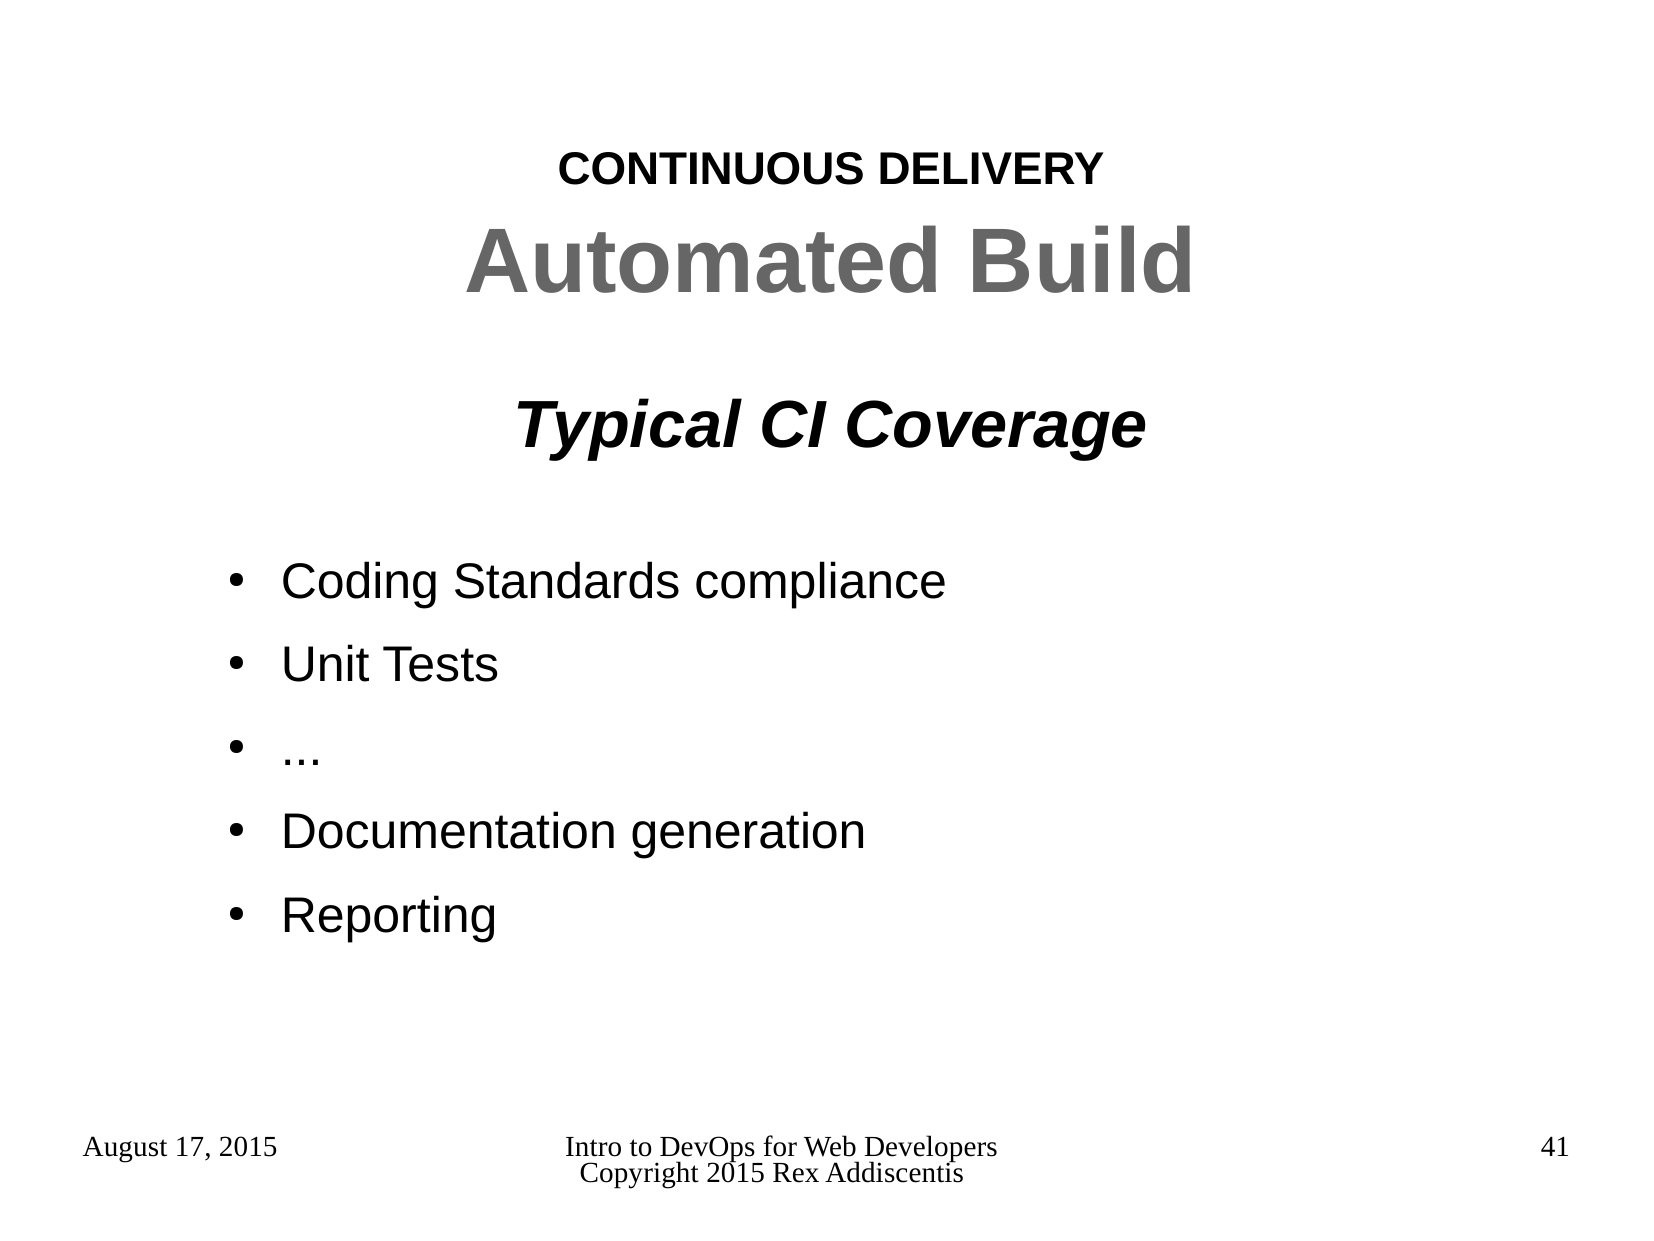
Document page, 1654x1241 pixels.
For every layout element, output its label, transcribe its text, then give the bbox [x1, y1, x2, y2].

list Coding Standards compliance Unit Tests ... Documentation generation Reporting [210, 525, 1426, 1006]
list CONTINUOUS DELIVERY Automated Build Typical CI Coverage [87, 135, 1576, 511]
